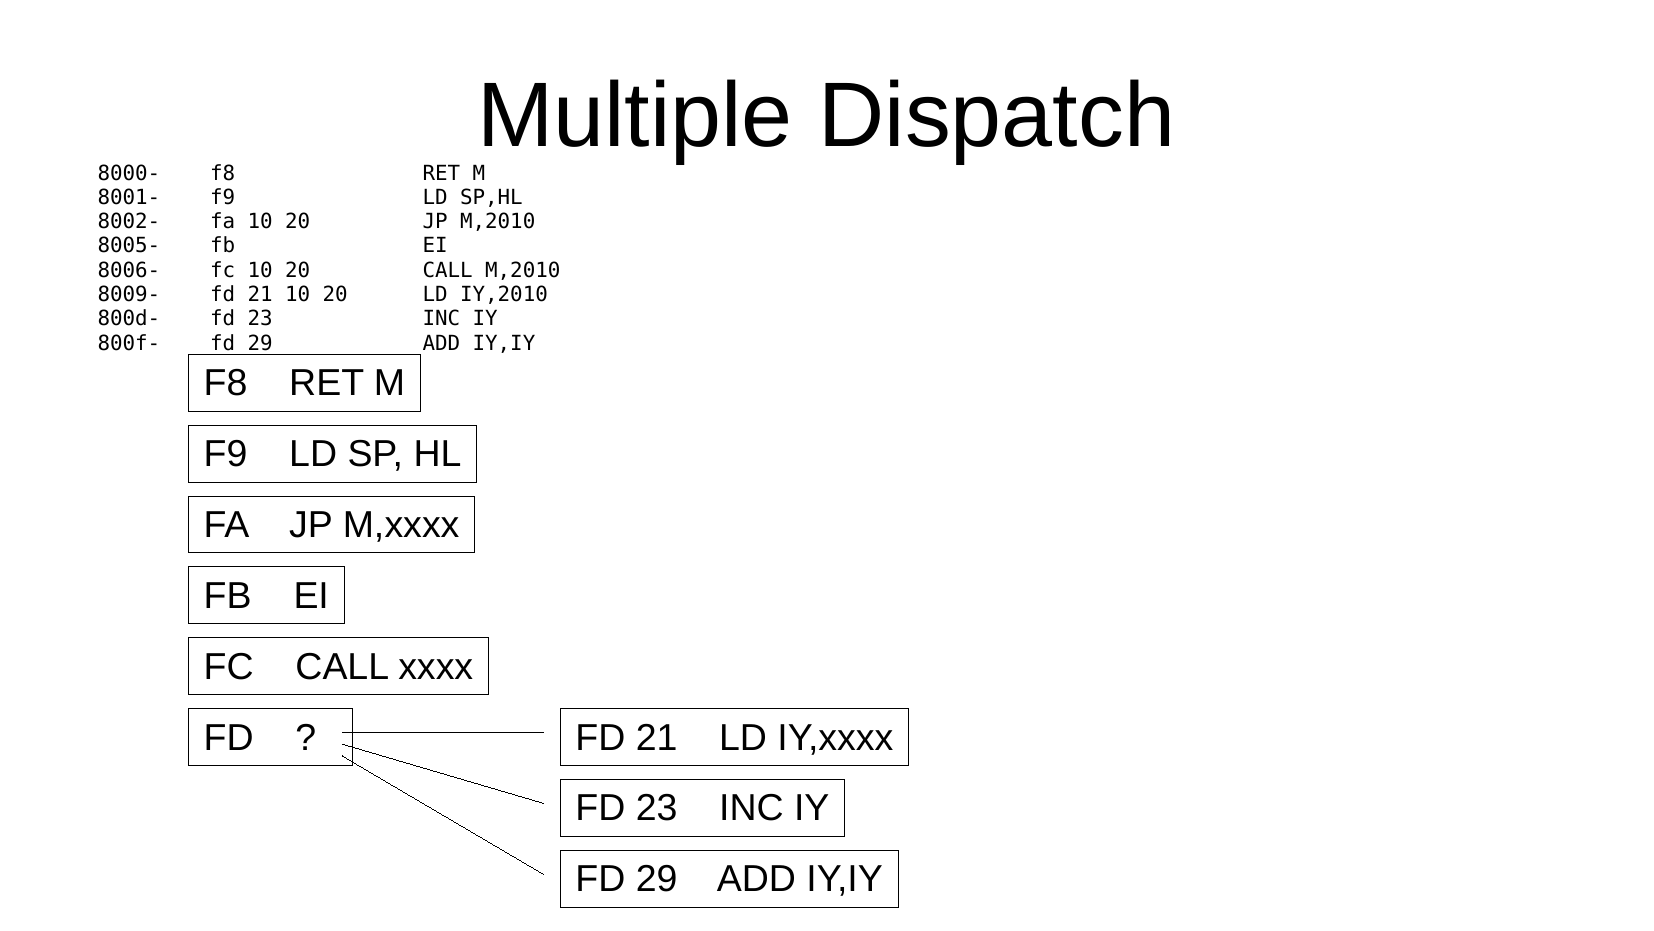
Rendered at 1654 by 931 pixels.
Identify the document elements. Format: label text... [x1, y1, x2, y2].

text_box 8000- f8 RET M 8001- f9 LD SP,HL 8002- fa 10 20 JP M,2010 8005- fb EI 8006- fc 10 20 CALL M,2010 8009- fd 21 10 20 LD IY,2010 800d- fd 23 INC IY 800f- fd 29 ADD IY,IY [82, 153, 575, 363]
text_box FB EI [188, 566, 345, 624]
text_box FD 23 INC IY [560, 779, 845, 837]
text_box FD 29 ADD IY,IY [560, 850, 899, 908]
text_box FD ? [188, 708, 353, 766]
text_box F9 LD SP, HL [188, 425, 477, 483]
text_box FC CALL xxxx [188, 637, 489, 695]
text_box FA JP M,xxxx [188, 496, 475, 553]
text_box F8 RET M [188, 354, 421, 412]
text_box FD 21 LD IY,xxxx [560, 708, 909, 766]
title Multiple Dispatch [82, 37, 1571, 193]
